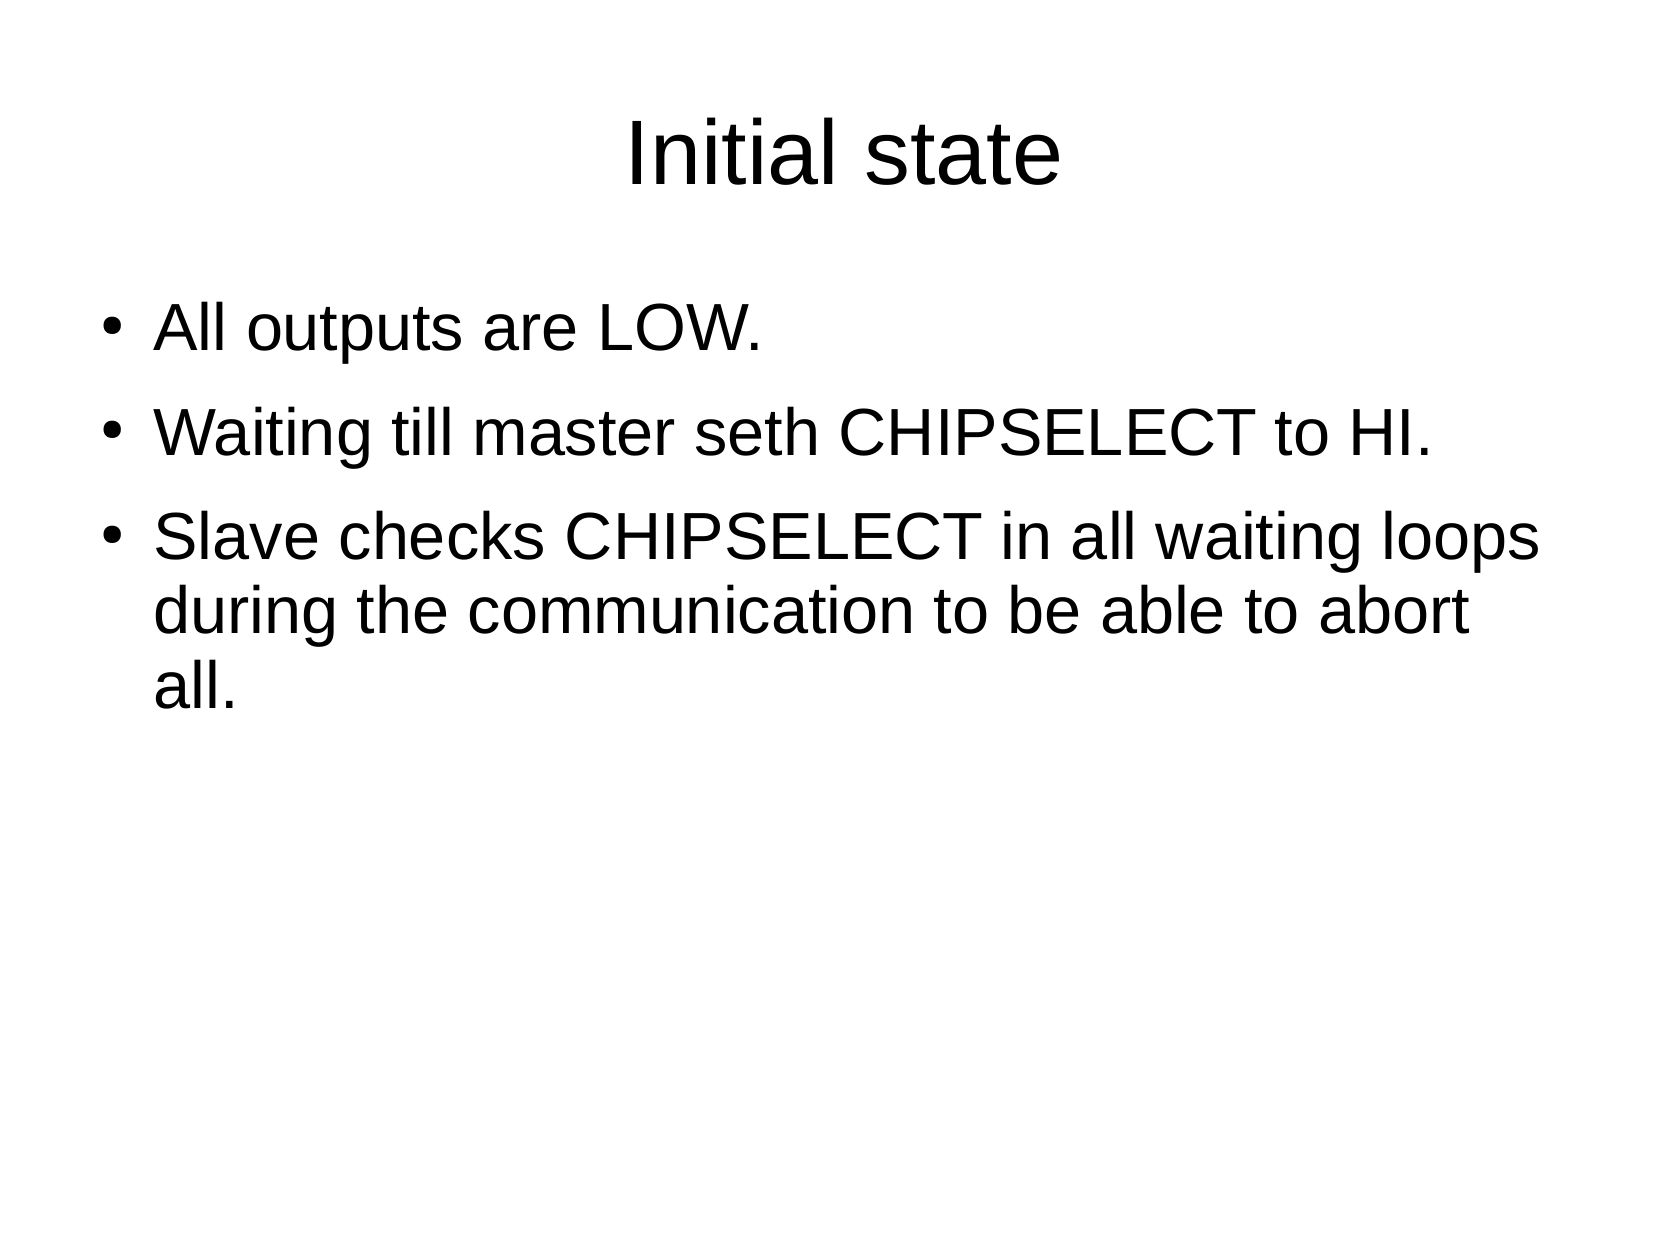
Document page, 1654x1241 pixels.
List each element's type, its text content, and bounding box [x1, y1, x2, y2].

title Initial state [82, 49, 1571, 257]
list All outputs are LOW. Waiting till master seth CHIPSELECT to HI. Slave checks CHIPSELECT in all waiting loops during the communication to be able to abort all. [82, 290, 1571, 1010]
